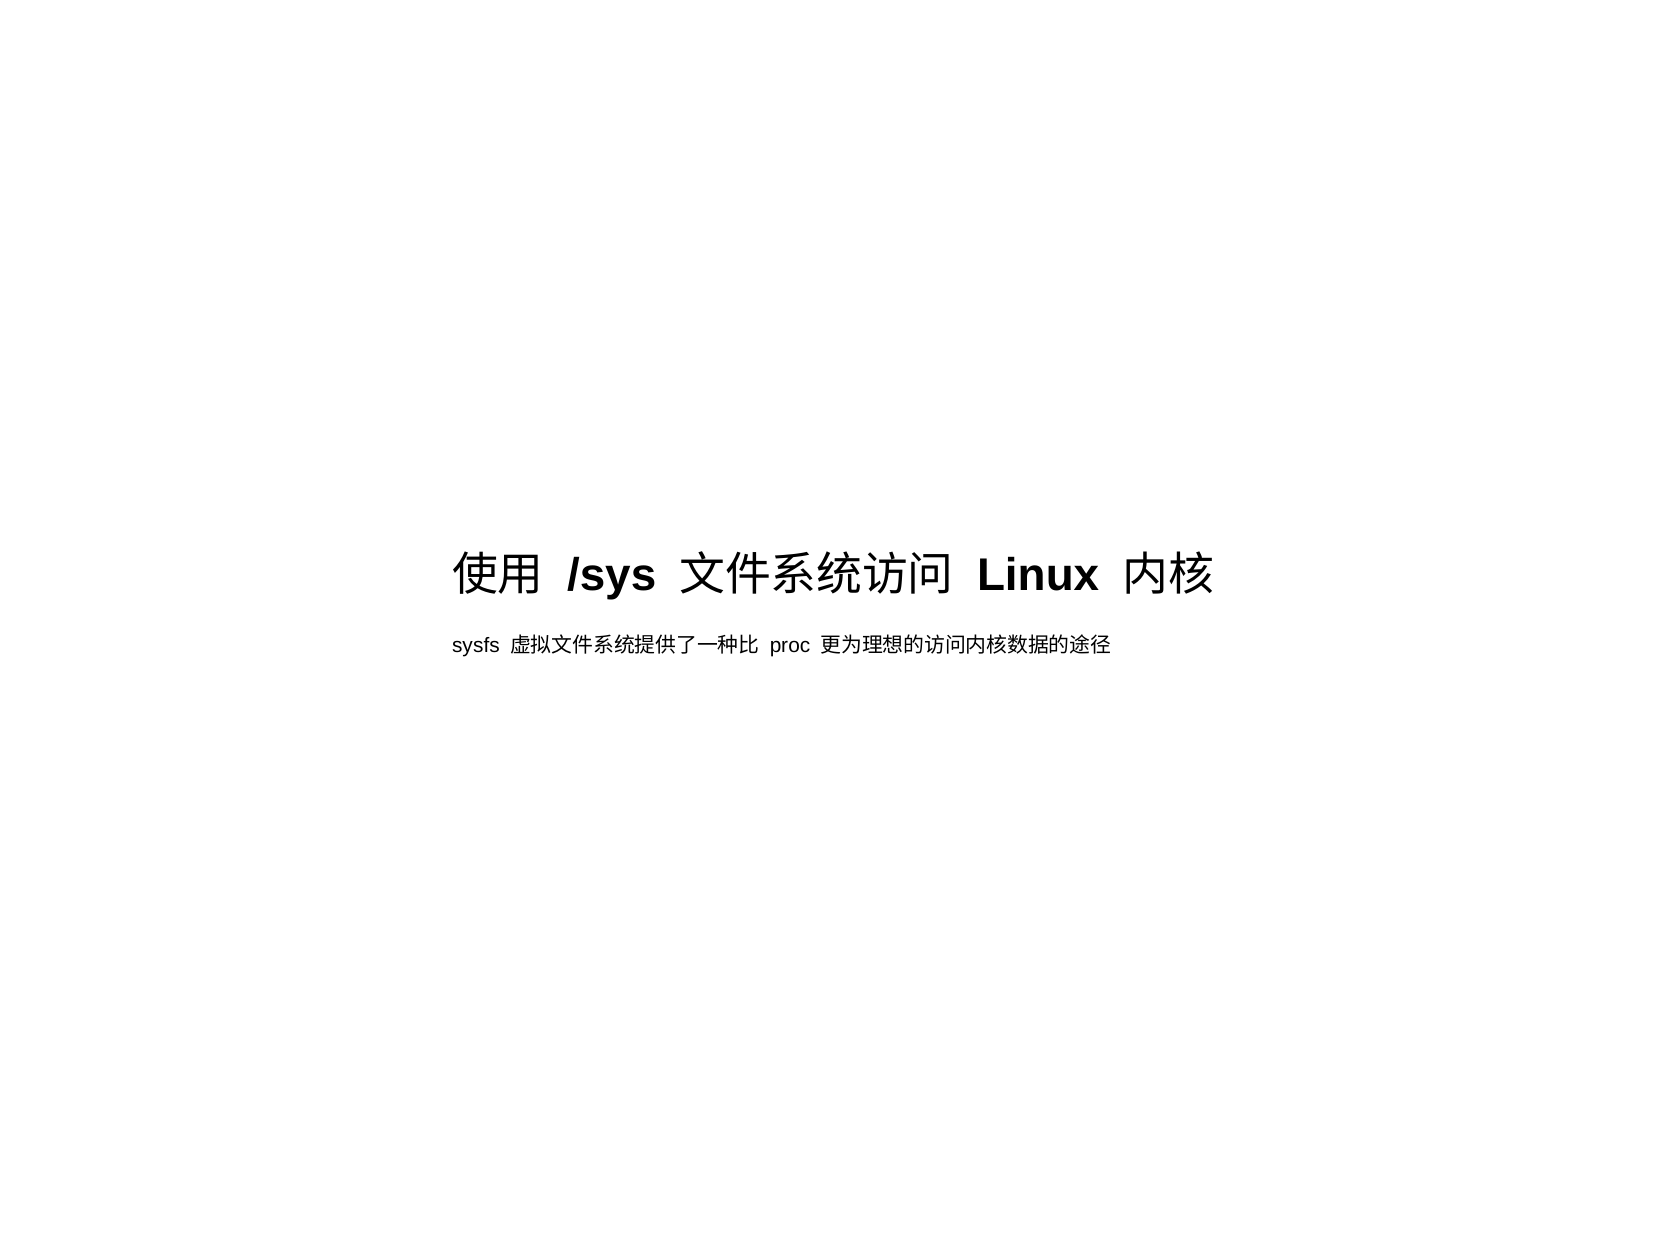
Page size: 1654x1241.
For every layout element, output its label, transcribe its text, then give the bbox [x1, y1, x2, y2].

text_box 使用 /sys 文件系统访问 Linux 内核 sysfs 虚拟文件系统提供了一种比 proc 更为理想的访问内核数据的途径 [437, 530, 1230, 718]
